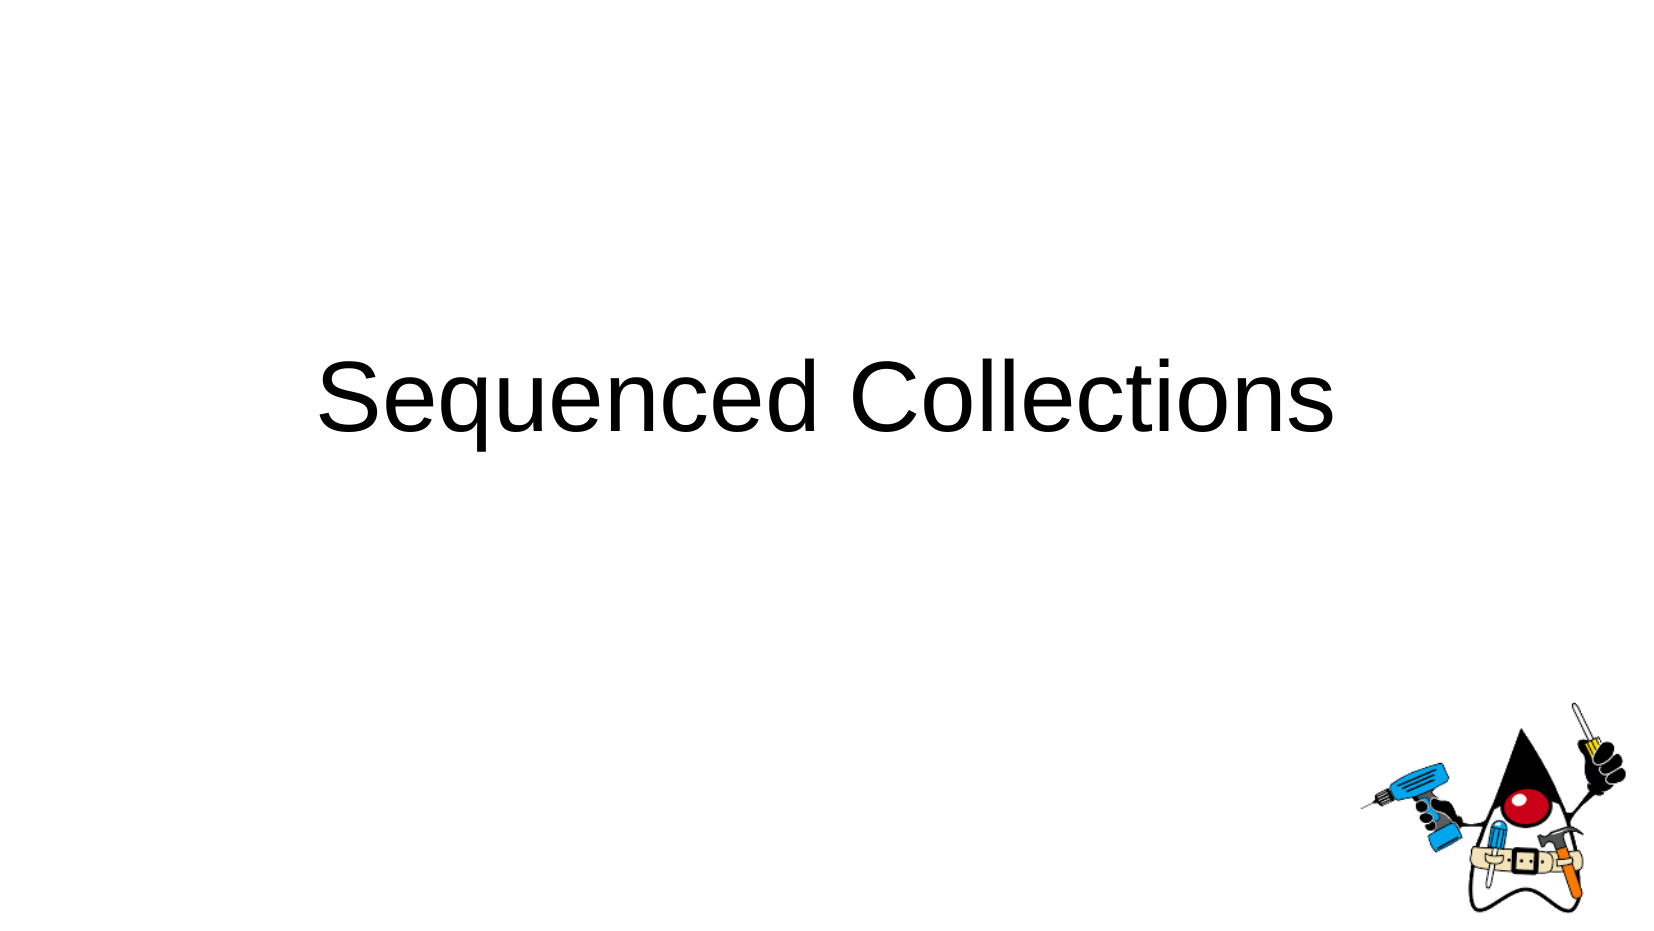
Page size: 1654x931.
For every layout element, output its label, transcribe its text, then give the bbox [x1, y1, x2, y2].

picture [1347, 689, 1636, 916]
subtitle Sequenced Collections [82, 37, 1571, 757]
